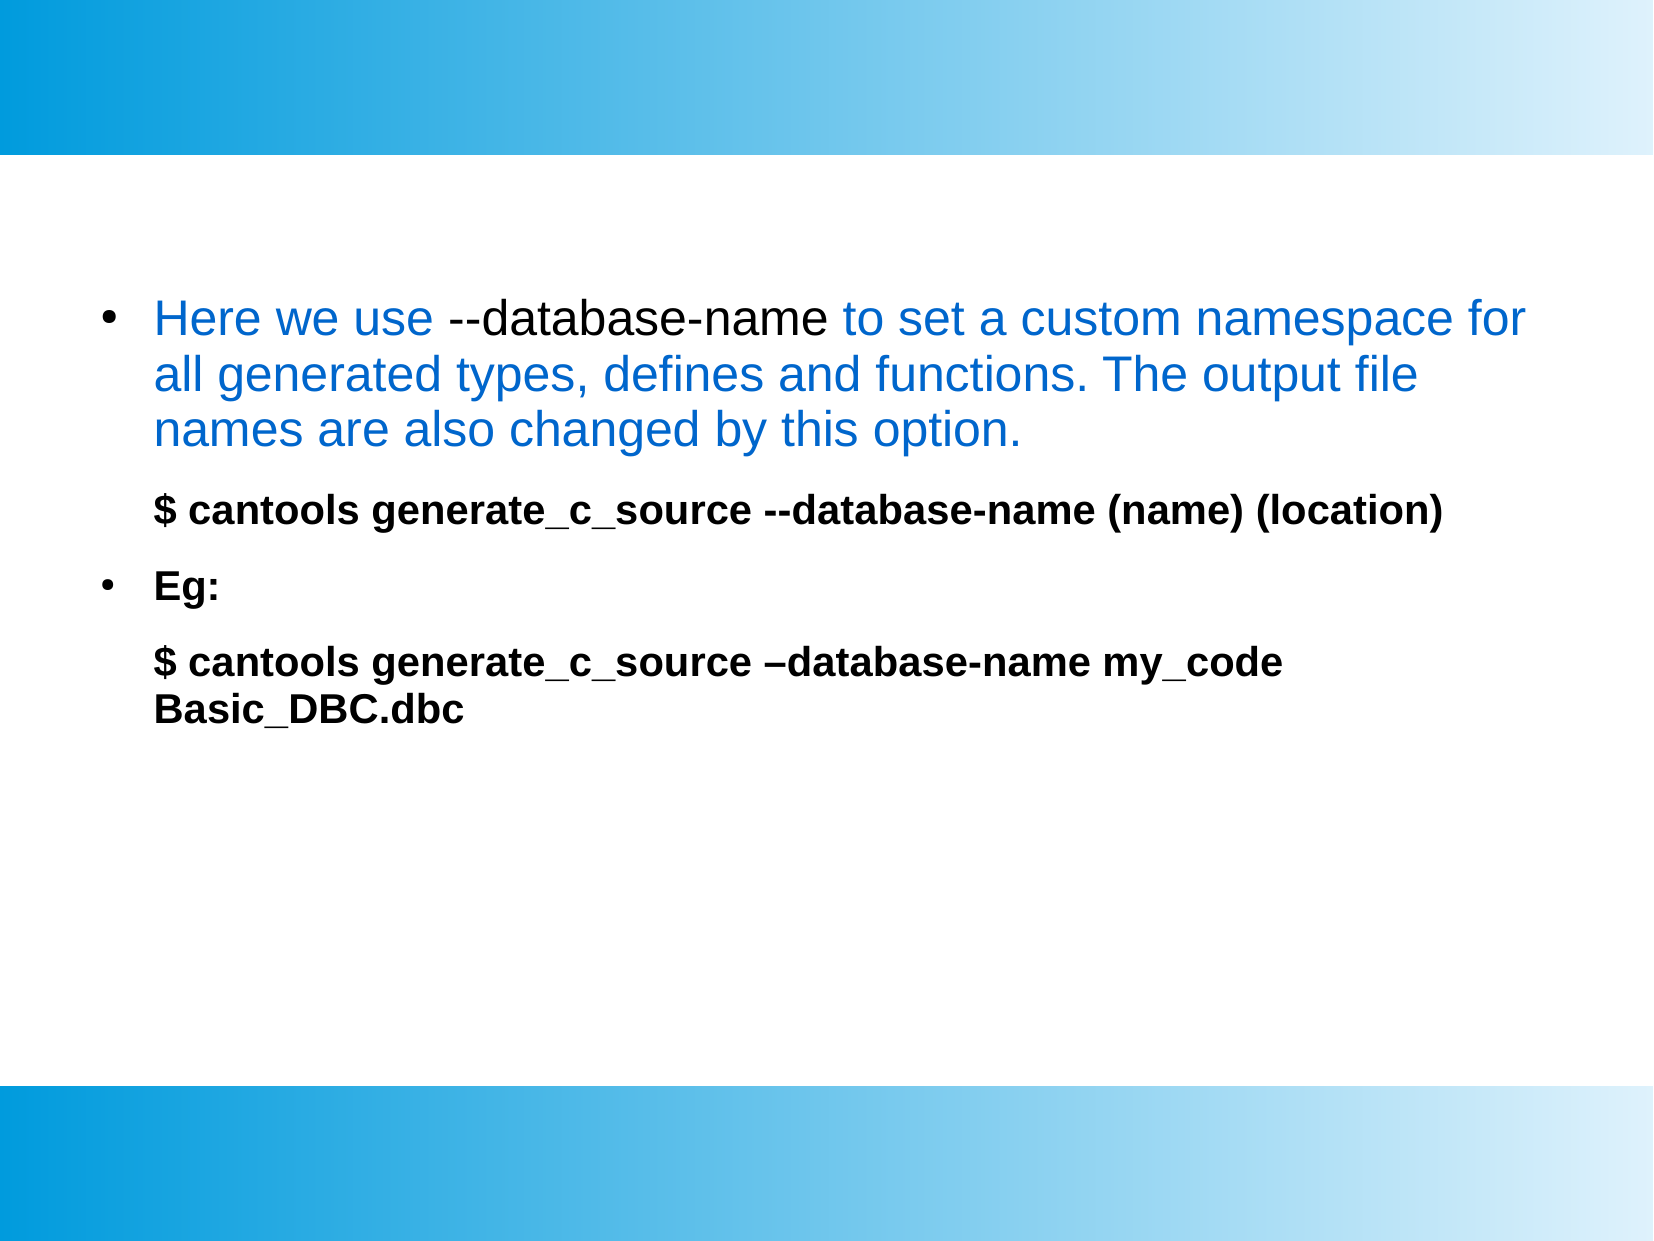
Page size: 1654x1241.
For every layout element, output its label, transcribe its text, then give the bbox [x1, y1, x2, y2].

list Here we use --database-name to set a custom namespace for all generated types, defines and functions. The output file names are also changed by this option. $ cantools generate_c_source --database-name (name) (location) Eg: $ cantools generate_c_source –database-name my_code Basic_DBC.dbc [82, 290, 1571, 1010]
